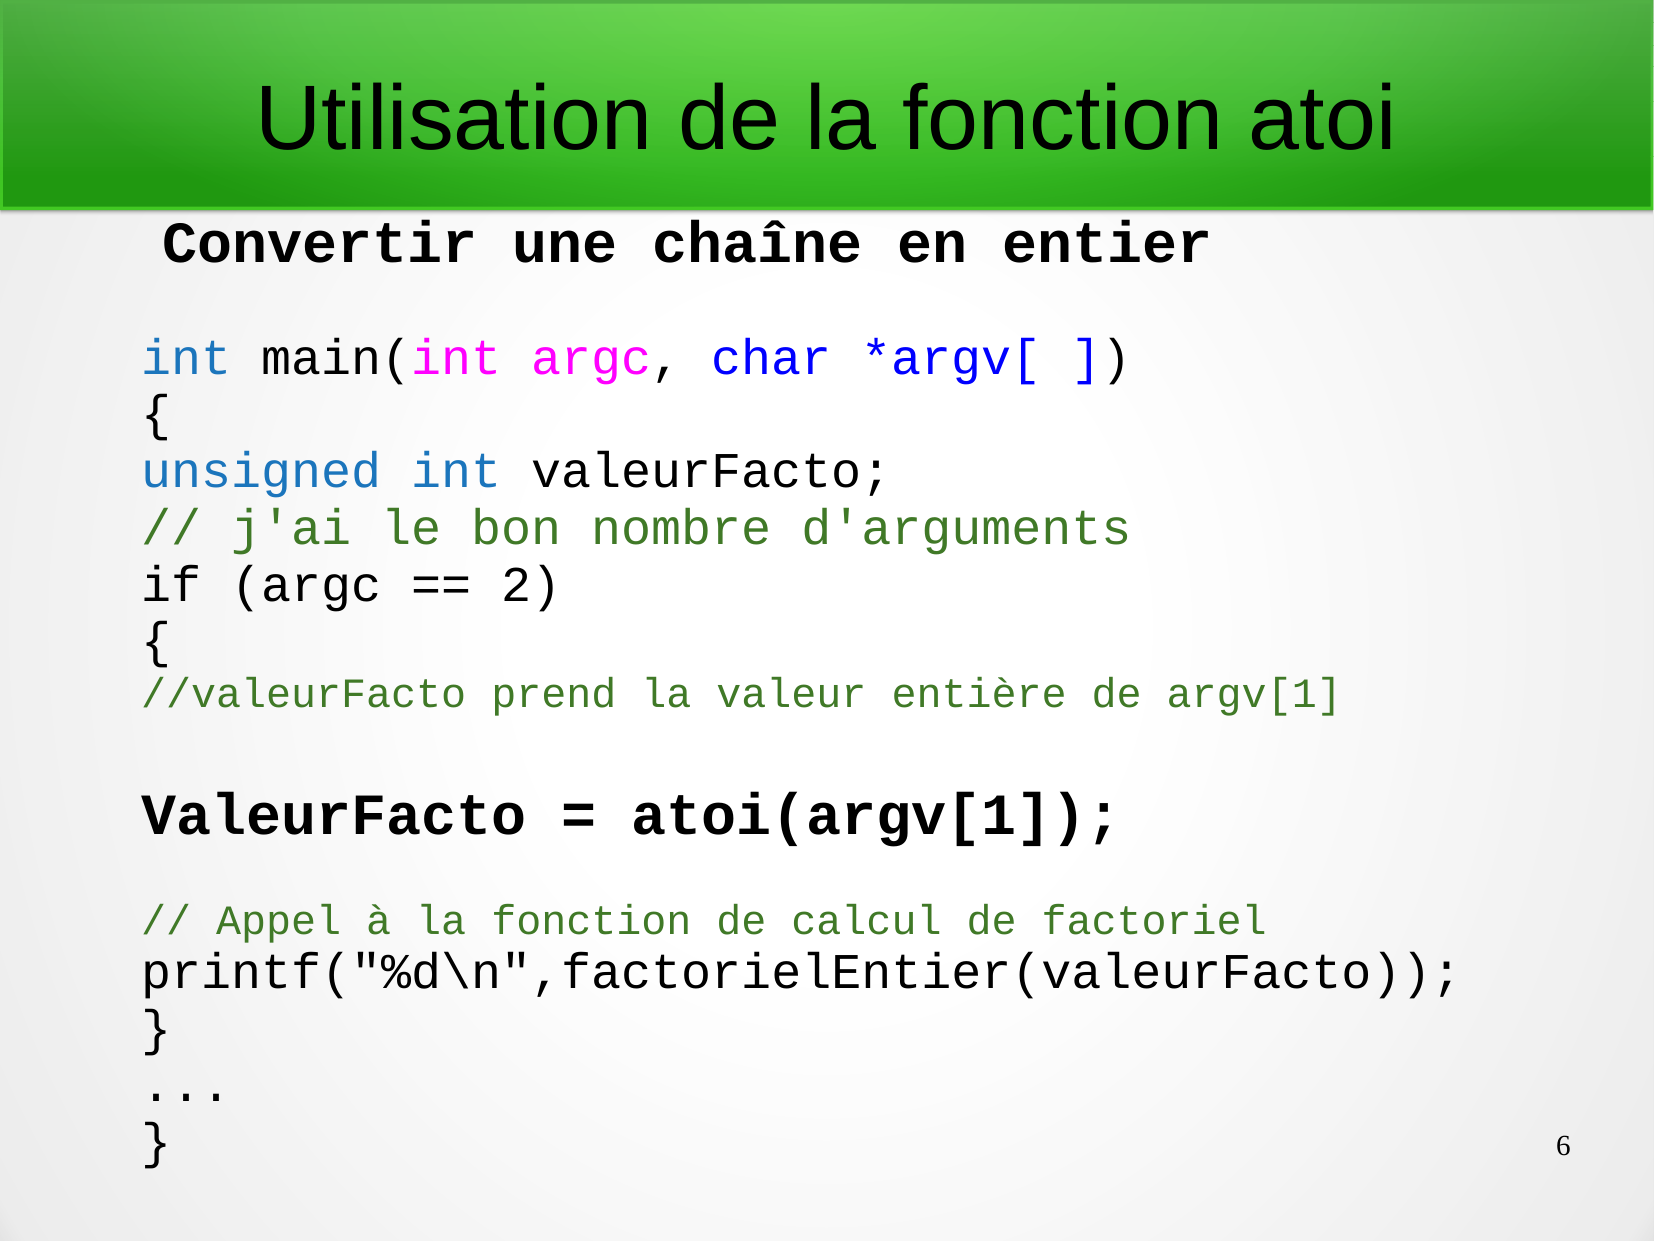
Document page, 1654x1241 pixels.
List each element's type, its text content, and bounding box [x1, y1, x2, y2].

text_box int main(int argc, char *argv[ ]) { unsigned int valeurFacto; // j'ai le bon nombre d'arguments if (argc == 2) { //valeurFacto prend la valeur entière de argv[1] ValeurFacto = atoi(argv[1]); // Appel à la fonction de calcul de factoriel printf("%d\n",factorielEntier(valeurFacto)); } ... } [126, 324, 1506, 1182]
text_box Convertir une chaîne en entier [147, 206, 1506, 288]
title Utilisation de la fonction atoi [82, 47, 1571, 189]
